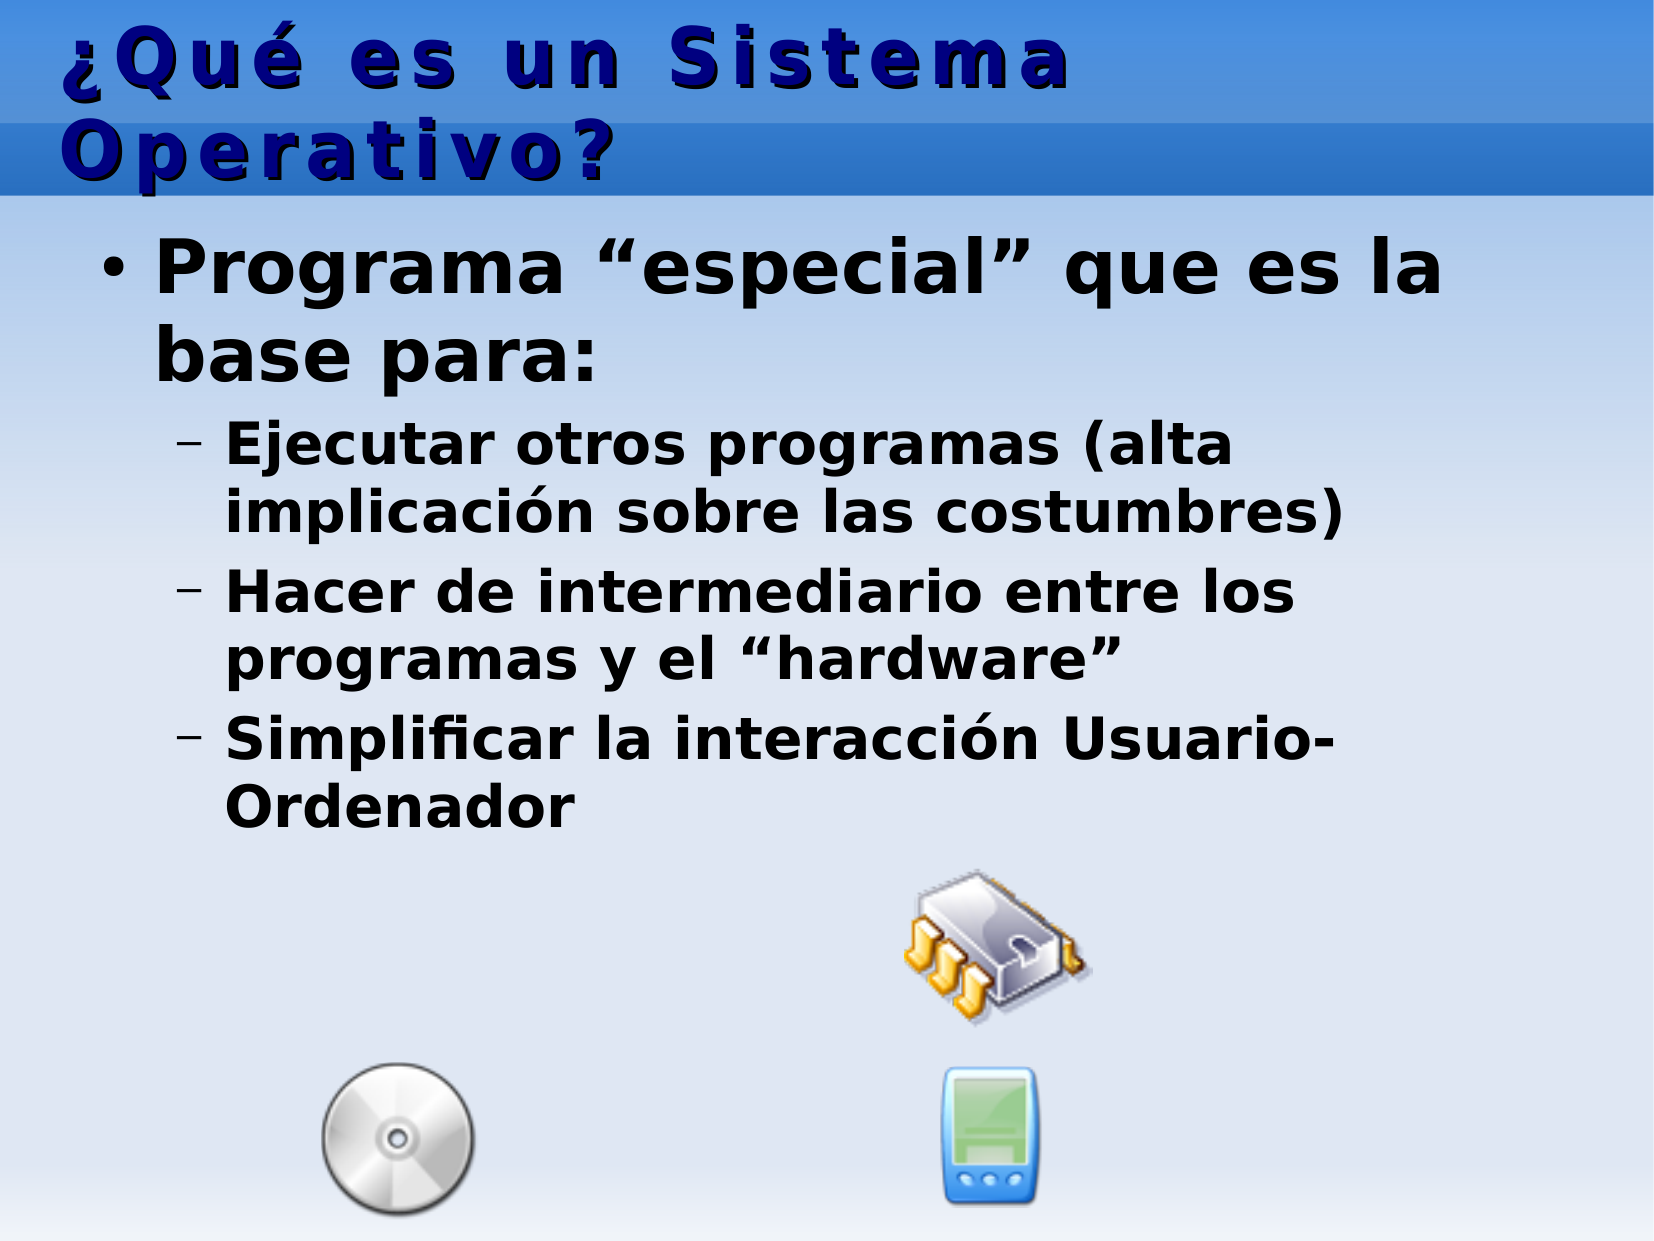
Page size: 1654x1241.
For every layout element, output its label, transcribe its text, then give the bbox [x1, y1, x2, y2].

picture [0, 0, 1654, 1241]
list Programa “especial” que es la base para: Ejecutar otros programas (alta implicación sobre las costumbres) Hacer de intermediario entre los programas y el “hardware” Simplificar la interacción Usuario-Ordenador [82, 224, 1625, 1097]
title ¿Qué es un Sistema Operativo? [59, 11, 1654, 196]
